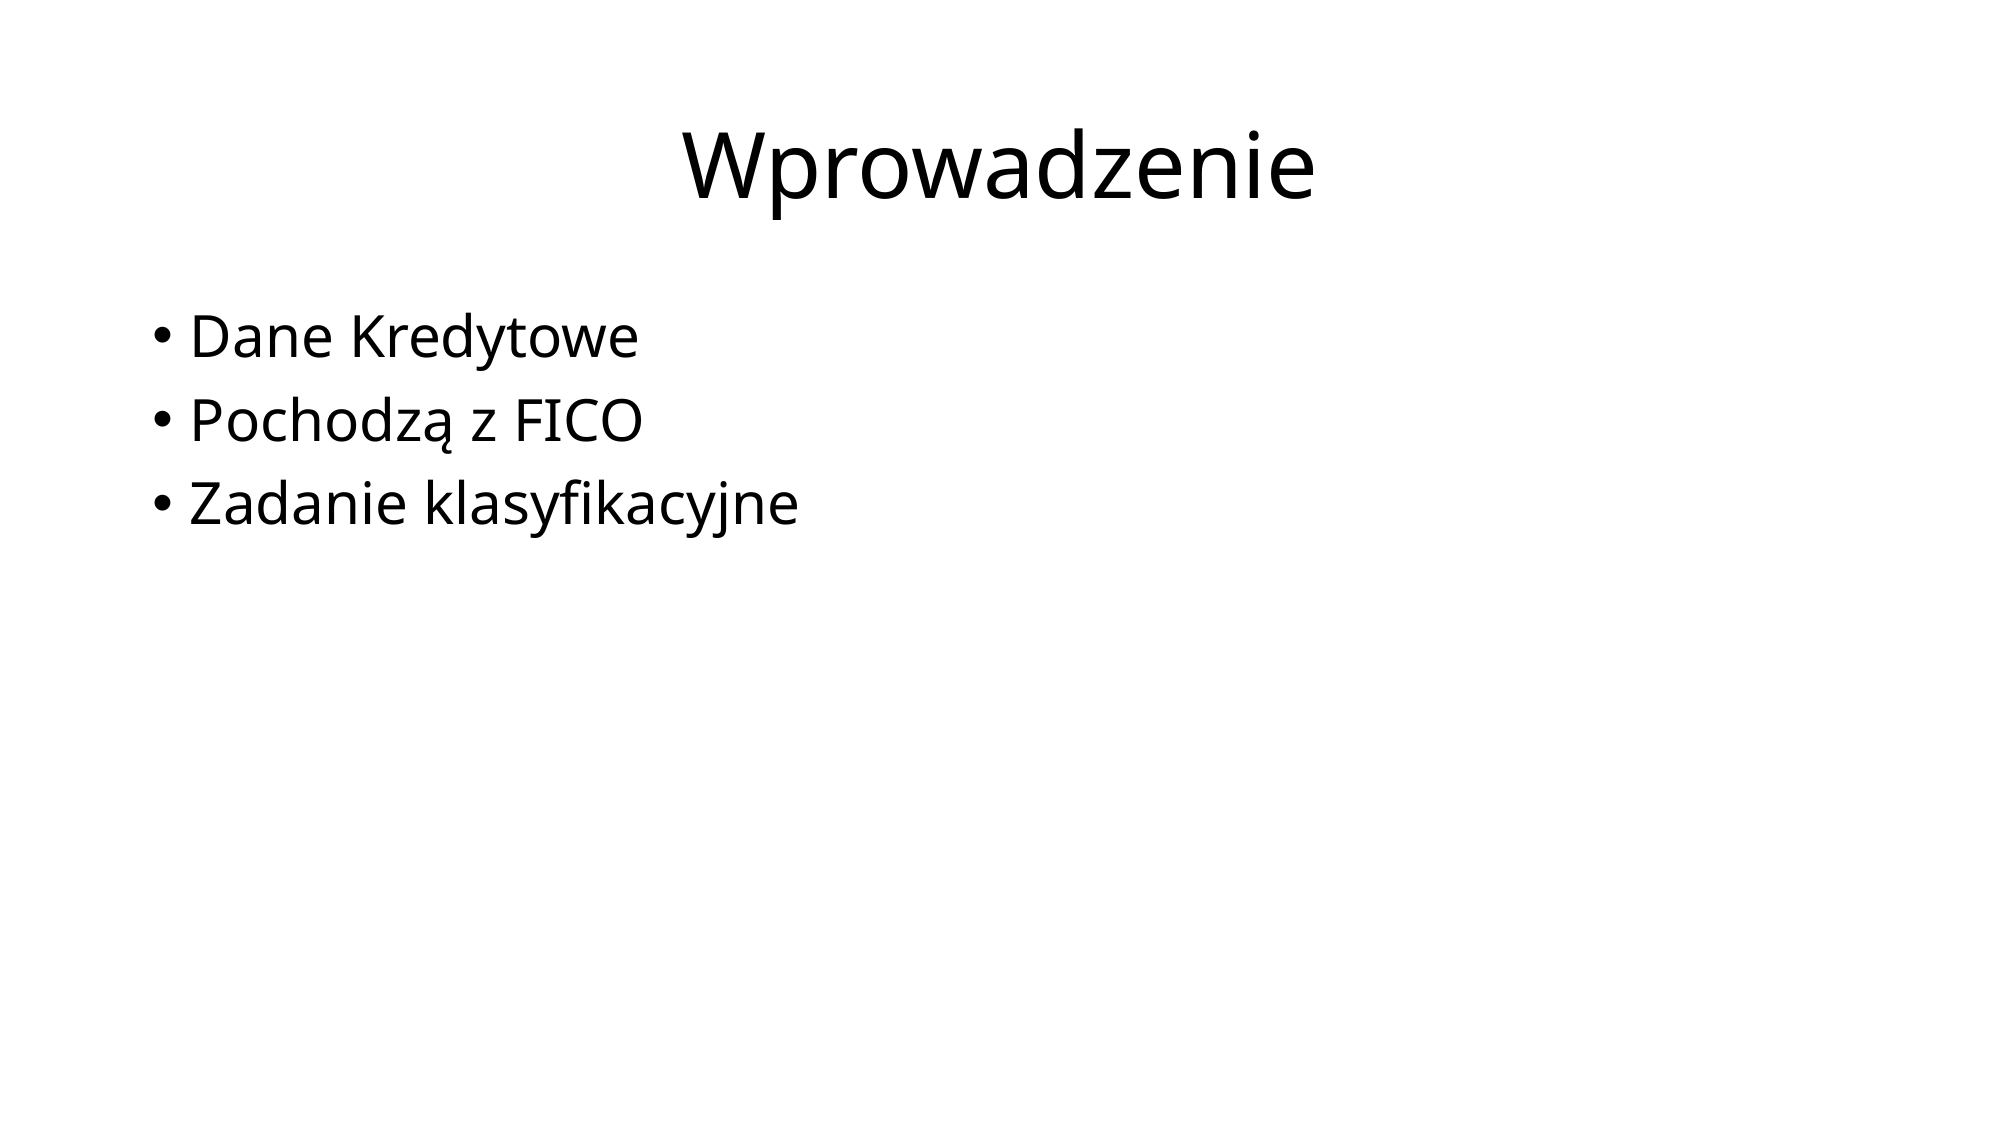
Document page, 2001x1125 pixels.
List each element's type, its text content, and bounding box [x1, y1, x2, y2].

title Wprowadzenie [137, 59, 1863, 278]
list Dane Kredytowe Pochodzą z FICO Zadanie klasyfikacyjne [137, 299, 1863, 1014]
